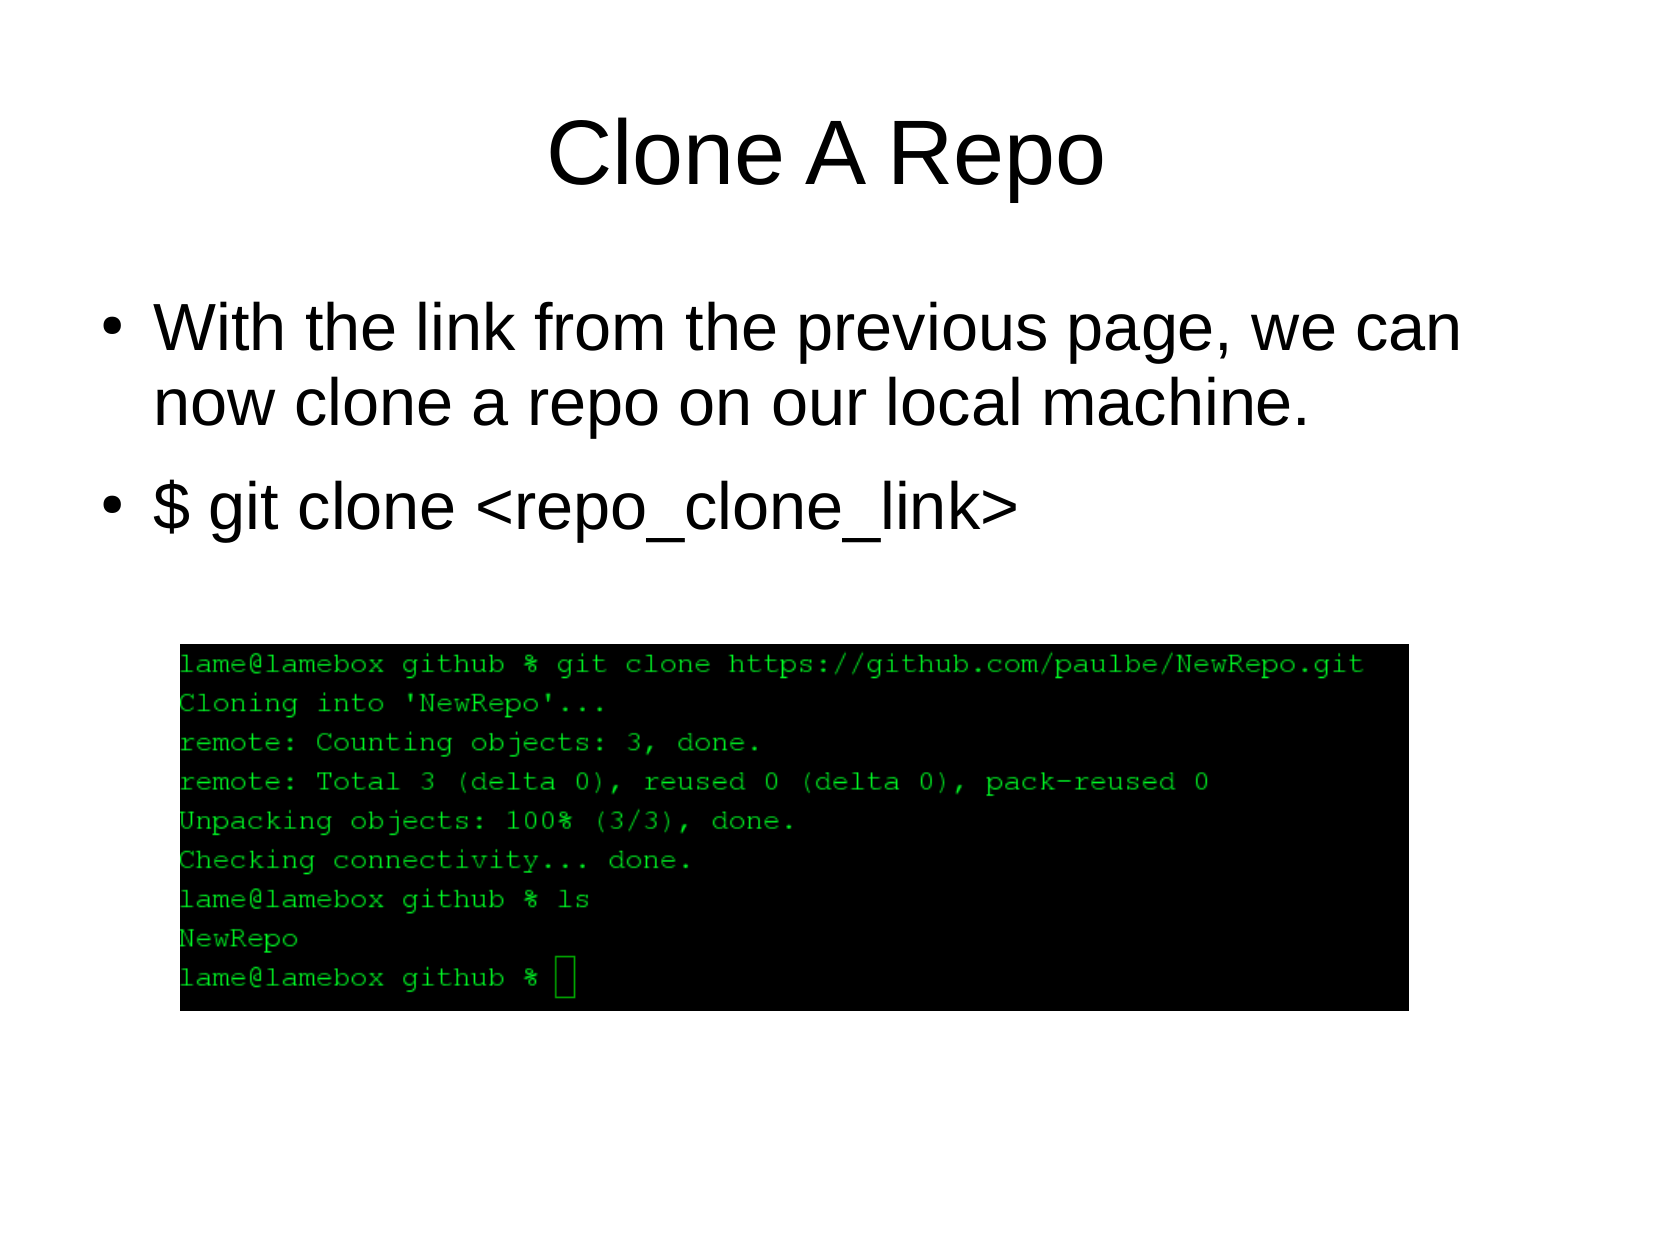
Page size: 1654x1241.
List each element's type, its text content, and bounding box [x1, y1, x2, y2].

list With the link from the previous page, we can now clone a repo on our local machine. $ git clone <repo_clone_link> [82, 290, 1571, 1010]
title Clone A Repo [82, 49, 1571, 257]
picture [180, 644, 1409, 1011]
